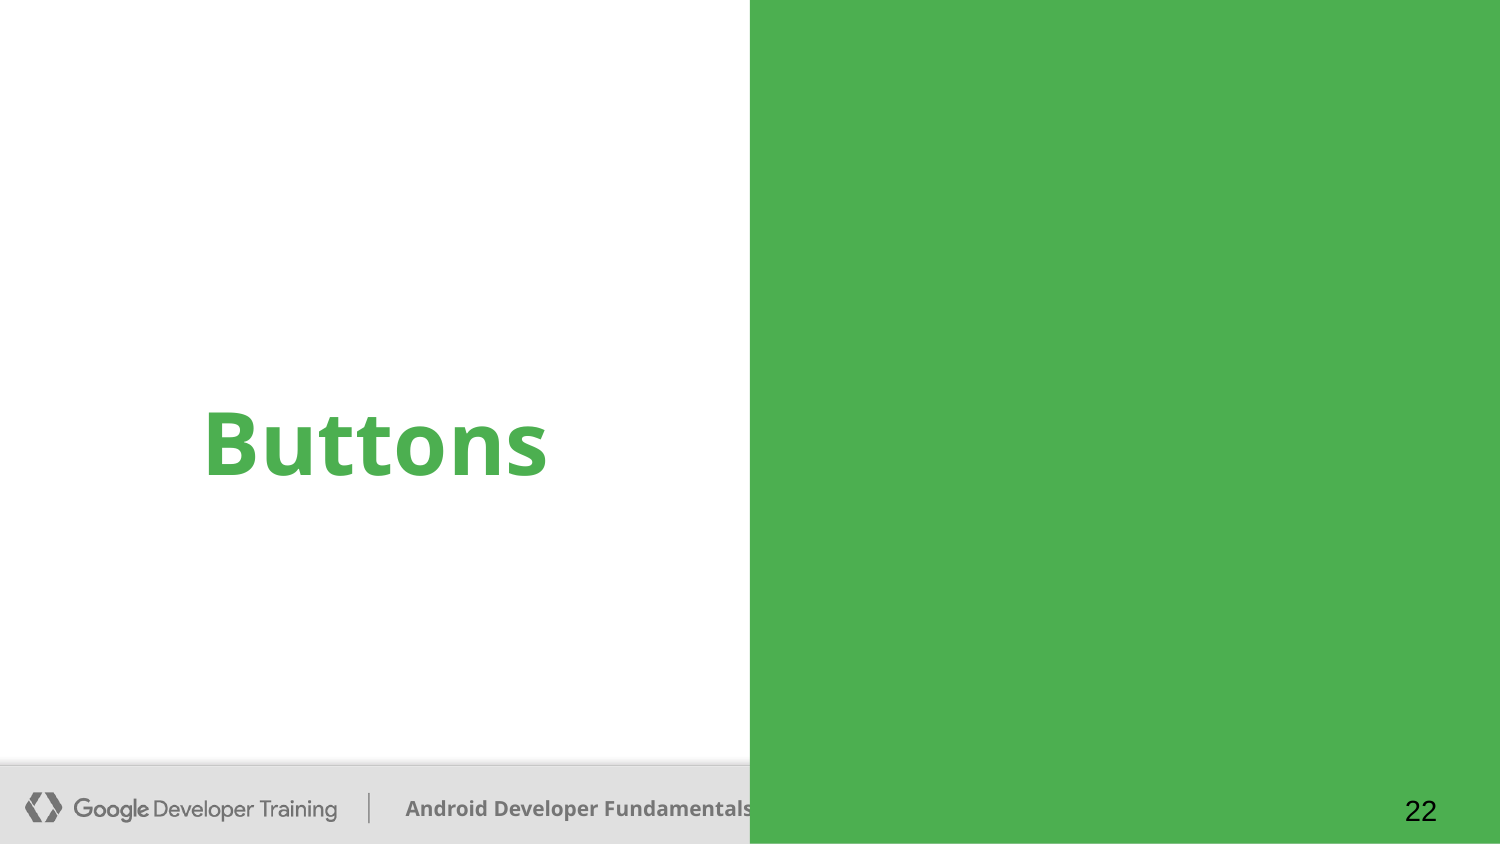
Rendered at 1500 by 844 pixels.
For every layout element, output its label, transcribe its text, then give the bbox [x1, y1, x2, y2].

title Buttons [43, 264, 708, 508]
slide_number <number> [1389, 777, 1480, 842]
picture [0, 0, 749, 844]
